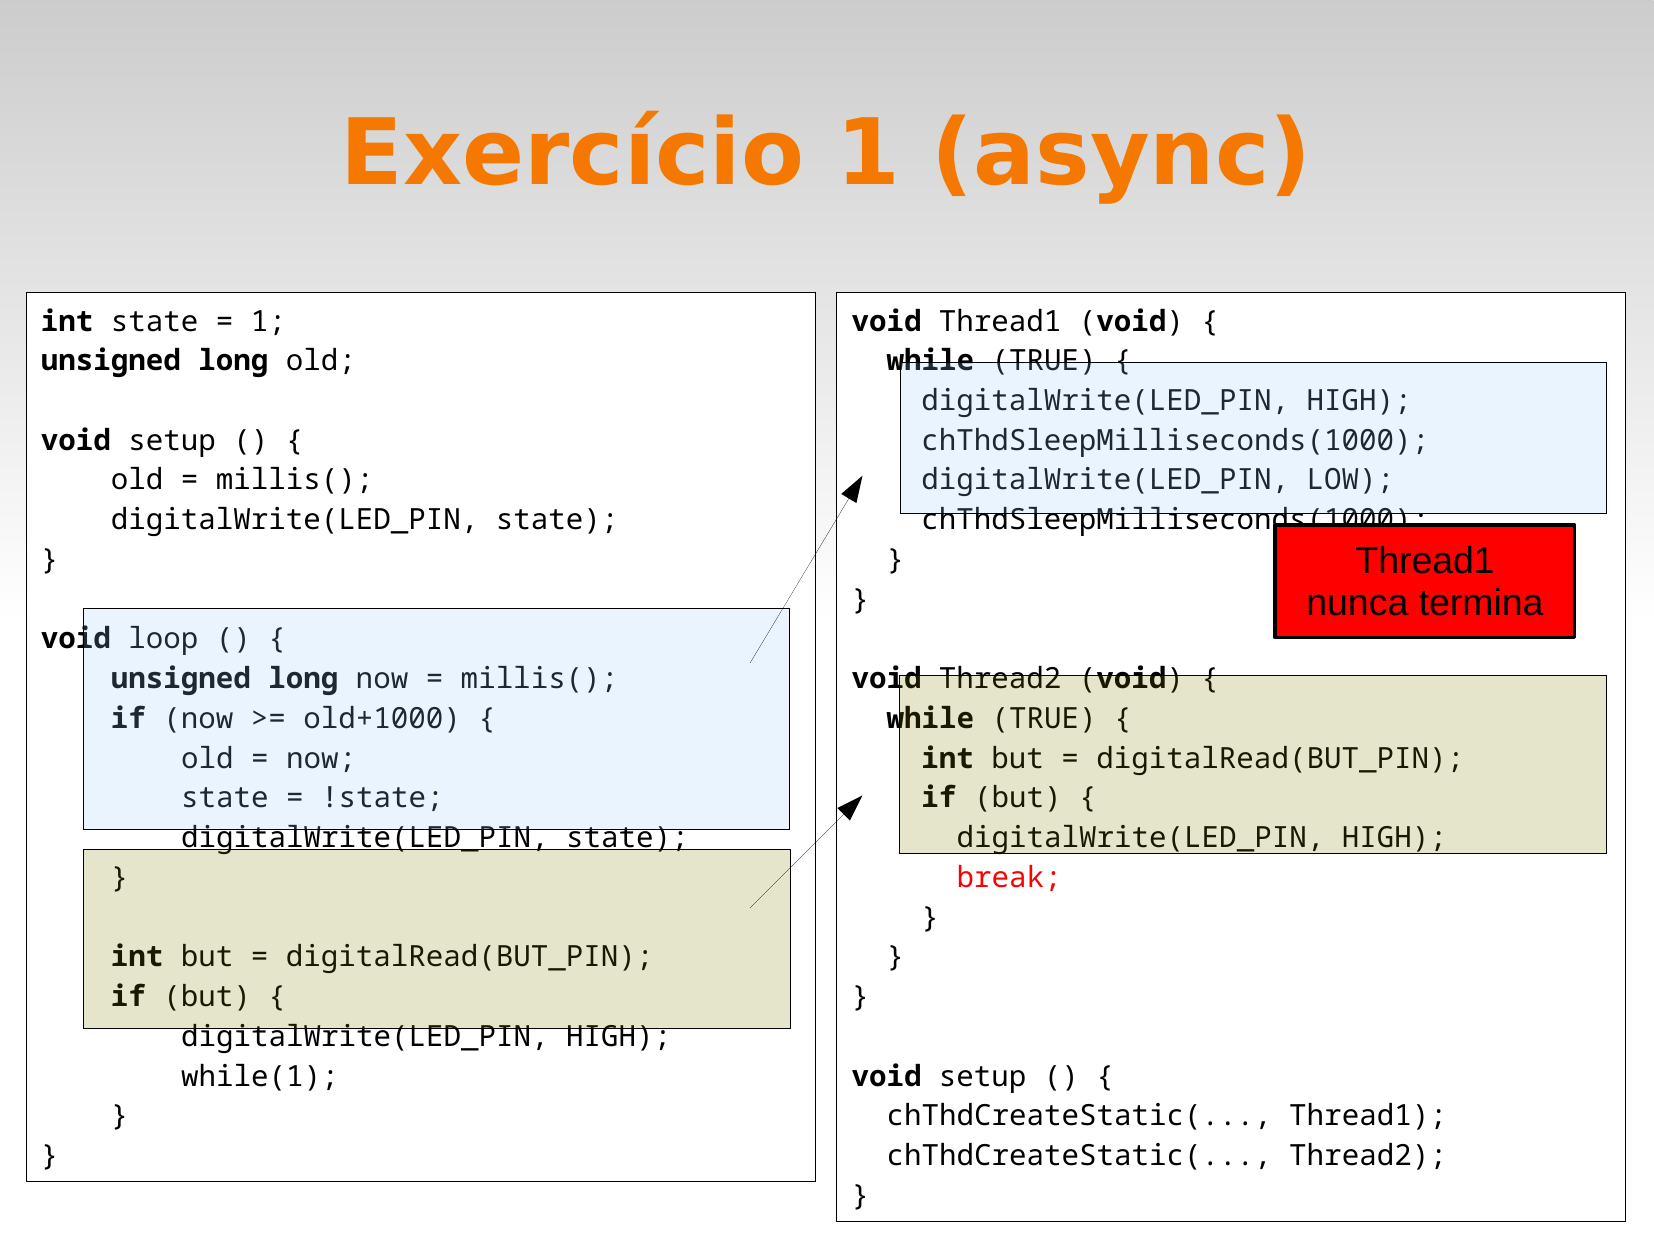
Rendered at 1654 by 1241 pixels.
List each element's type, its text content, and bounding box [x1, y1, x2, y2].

text_box [900, 362, 1607, 514]
text_box void Thread1 (void) { while (TRUE) { digitalWrite(LED_PIN, HIGH); chThdSleepMilliseconds(1000); digitalWrite(LED_PIN, LOW); chThdSleepMilliseconds(1000); } } void Thread2 (void) { while (TRUE) { int but = digitalRead(BUT_PIN); if (but) { digitalWrite(LED_PIN, HIGH); break; } } } void setup () { chThdCreateStatic(..., Thread1); chThdCreateStatic(..., Thread2); } [836, 292, 1626, 1097]
text_box Thread1 nunca termina [1275, 525, 1575, 638]
title Exercício 1 (async) [82, 49, 1571, 257]
text_box [83, 849, 791, 1029]
text_box int state = 1; unsigned long old; void setup () { old = millis(); digitalWrite(LED_PIN, state); } void loop () { unsigned long now = millis(); if (now >= old+1000) { old = now; state = !state; digitalWrite(LED_PIN, state); } int but = digitalRead(BUT_PIN); if (but) { digitalWrite(LED_PIN, HIGH); while(1); } } [26, 292, 816, 1066]
text_box [83, 608, 790, 830]
text_box [899, 675, 1607, 854]
